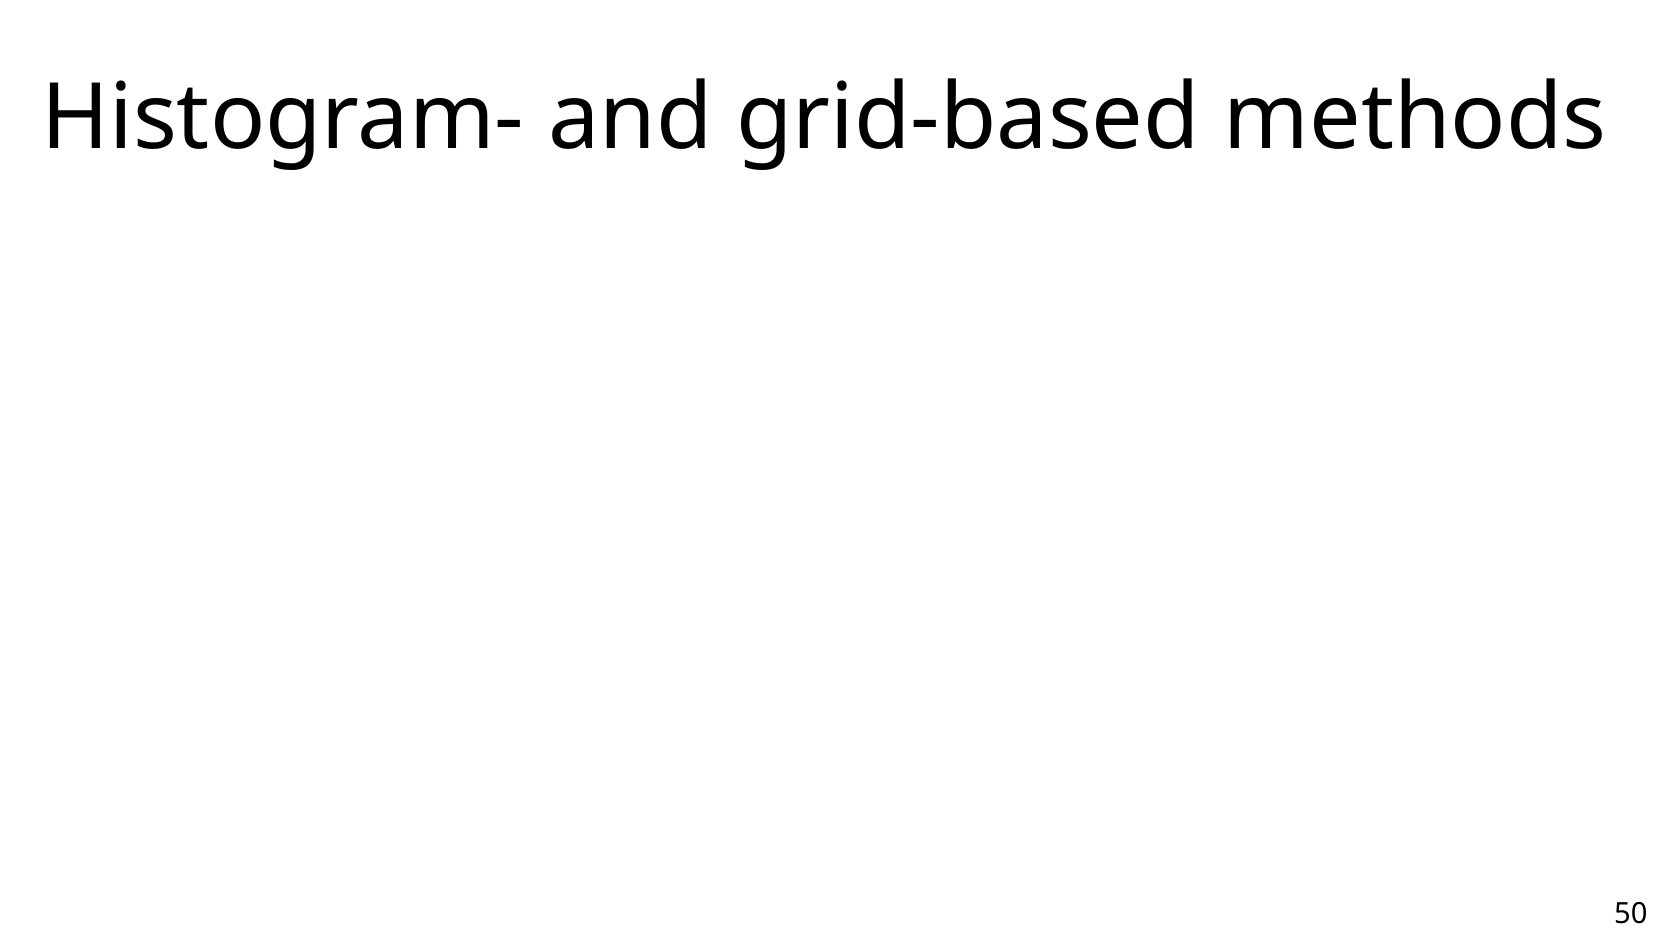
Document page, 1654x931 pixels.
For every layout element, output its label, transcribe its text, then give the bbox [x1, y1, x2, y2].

title Histogram- and grid-based methods [4, 1, 1646, 226]
